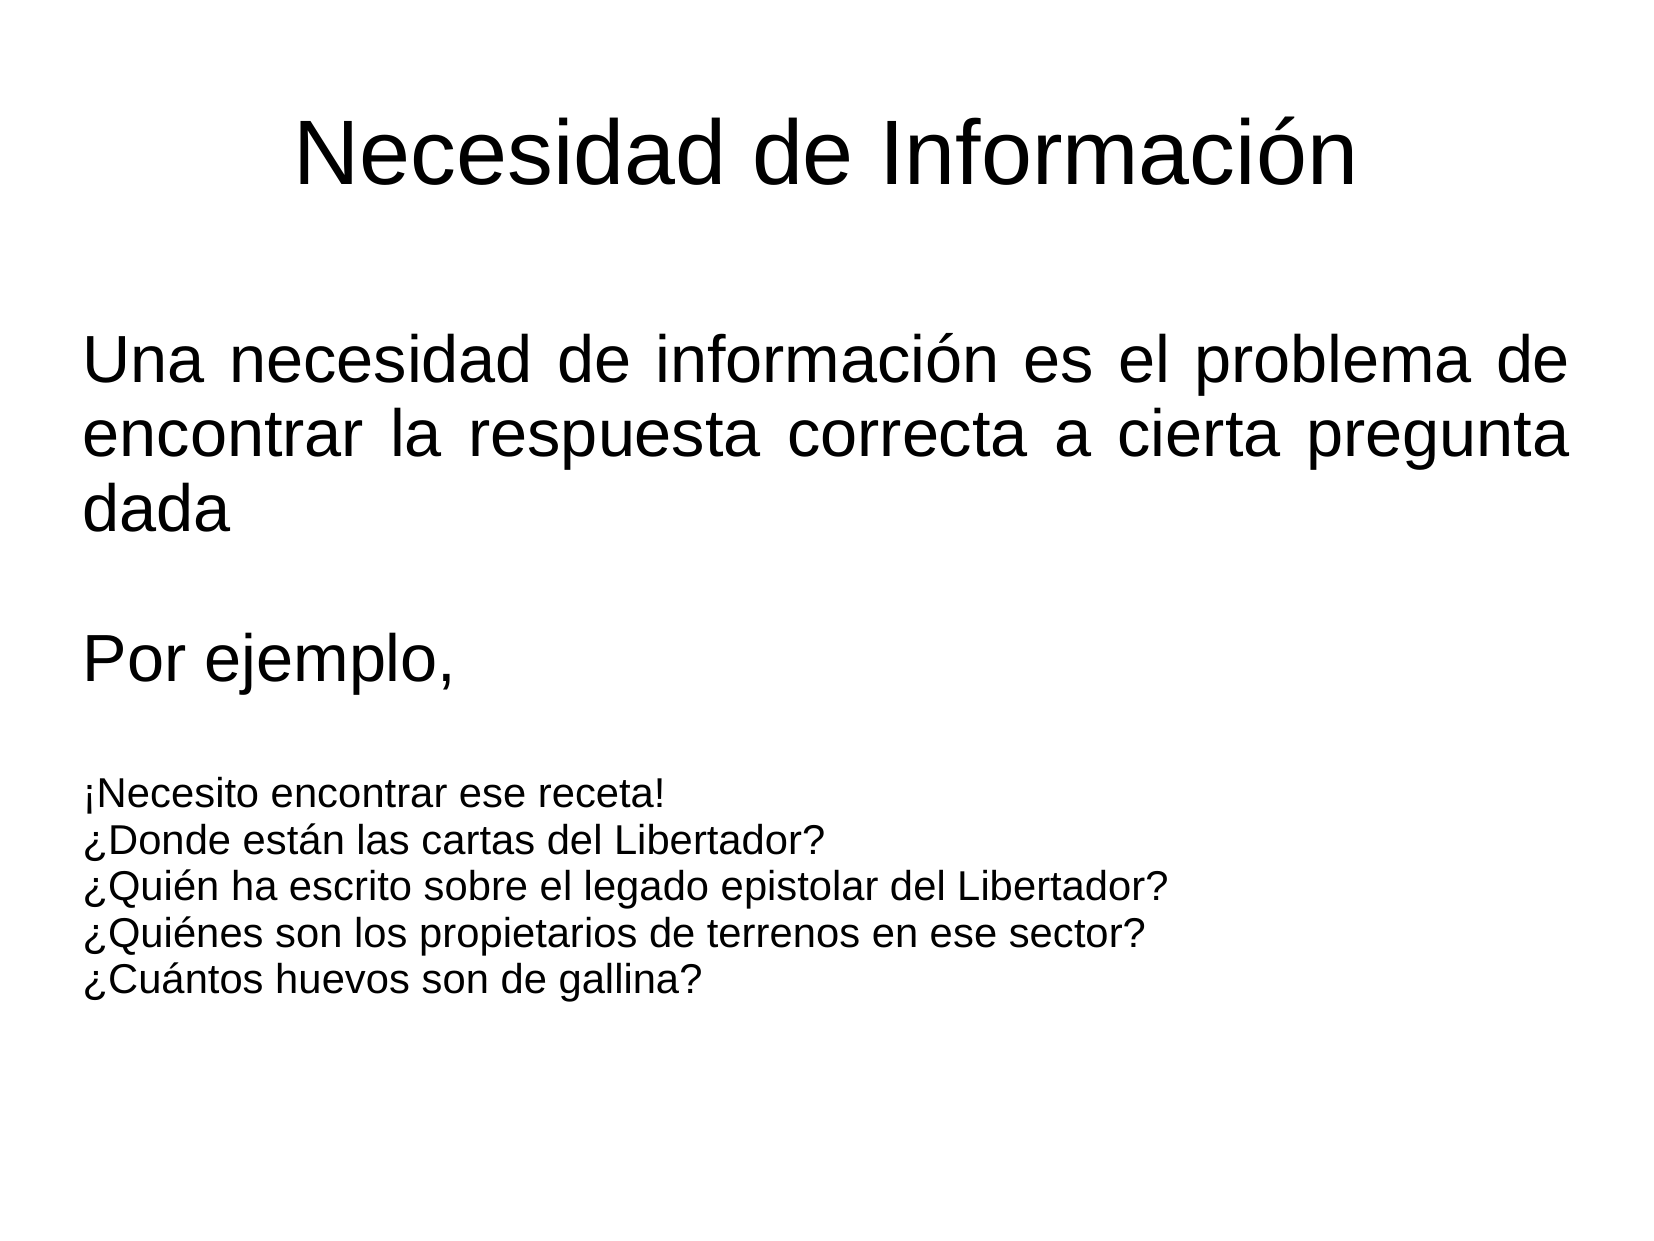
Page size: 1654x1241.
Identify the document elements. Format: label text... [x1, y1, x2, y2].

title Necesidad de Información [82, 49, 1571, 257]
subtitle Una necesidad de información es el problema de encontrar la respuesta correcta a cierta pregunta dada Por ejemplo, ¡Necesito encontrar ese receta! ¿Donde están las cartas del Libertador? ¿Quién ha escrito sobre el legado epistolar del Libertador? ¿Quiénes son los propietarios de terrenos en ese sector? ¿Cuántos huevos son de gallina? [82, 290, 1571, 1109]
